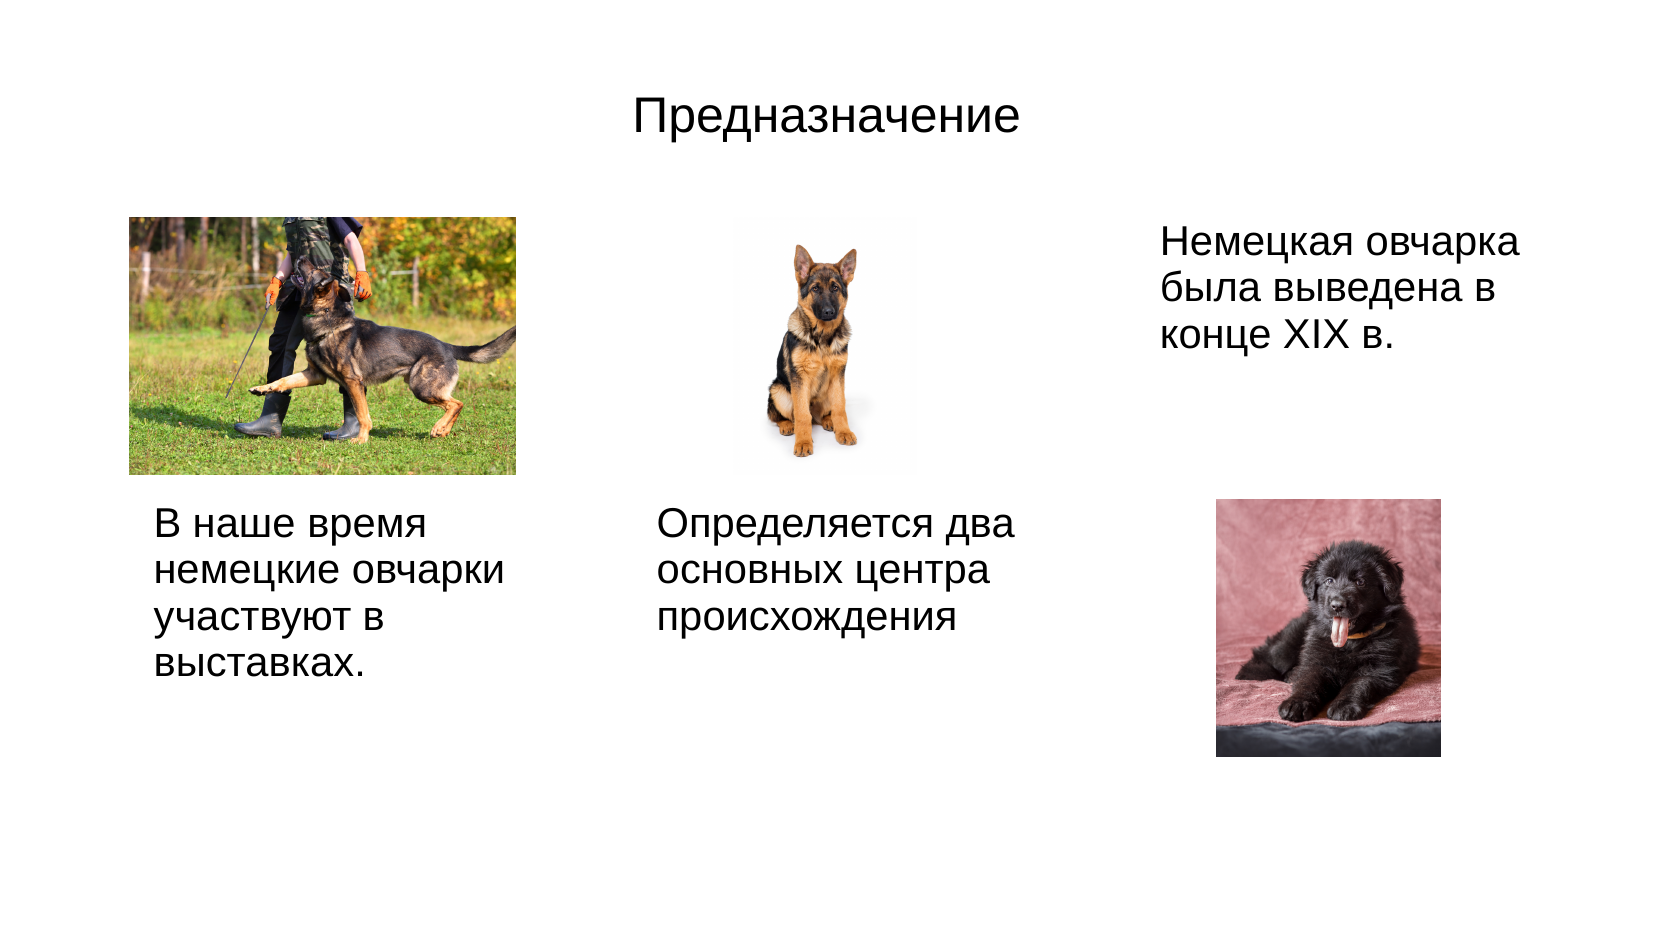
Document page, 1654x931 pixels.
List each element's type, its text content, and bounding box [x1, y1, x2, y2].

list Немецкая овчарка была выведена в конце XIX в. [1088, 217, 1569, 475]
list Определяется два основных центра происхождения [585, 499, 1065, 757]
picture [733, 217, 917, 475]
picture [129, 217, 516, 475]
picture [1216, 499, 1441, 757]
list В наше время немецкие овчарки участвуют в выставках. [82, 499, 562, 757]
title Предназначение [82, 37, 1571, 193]
